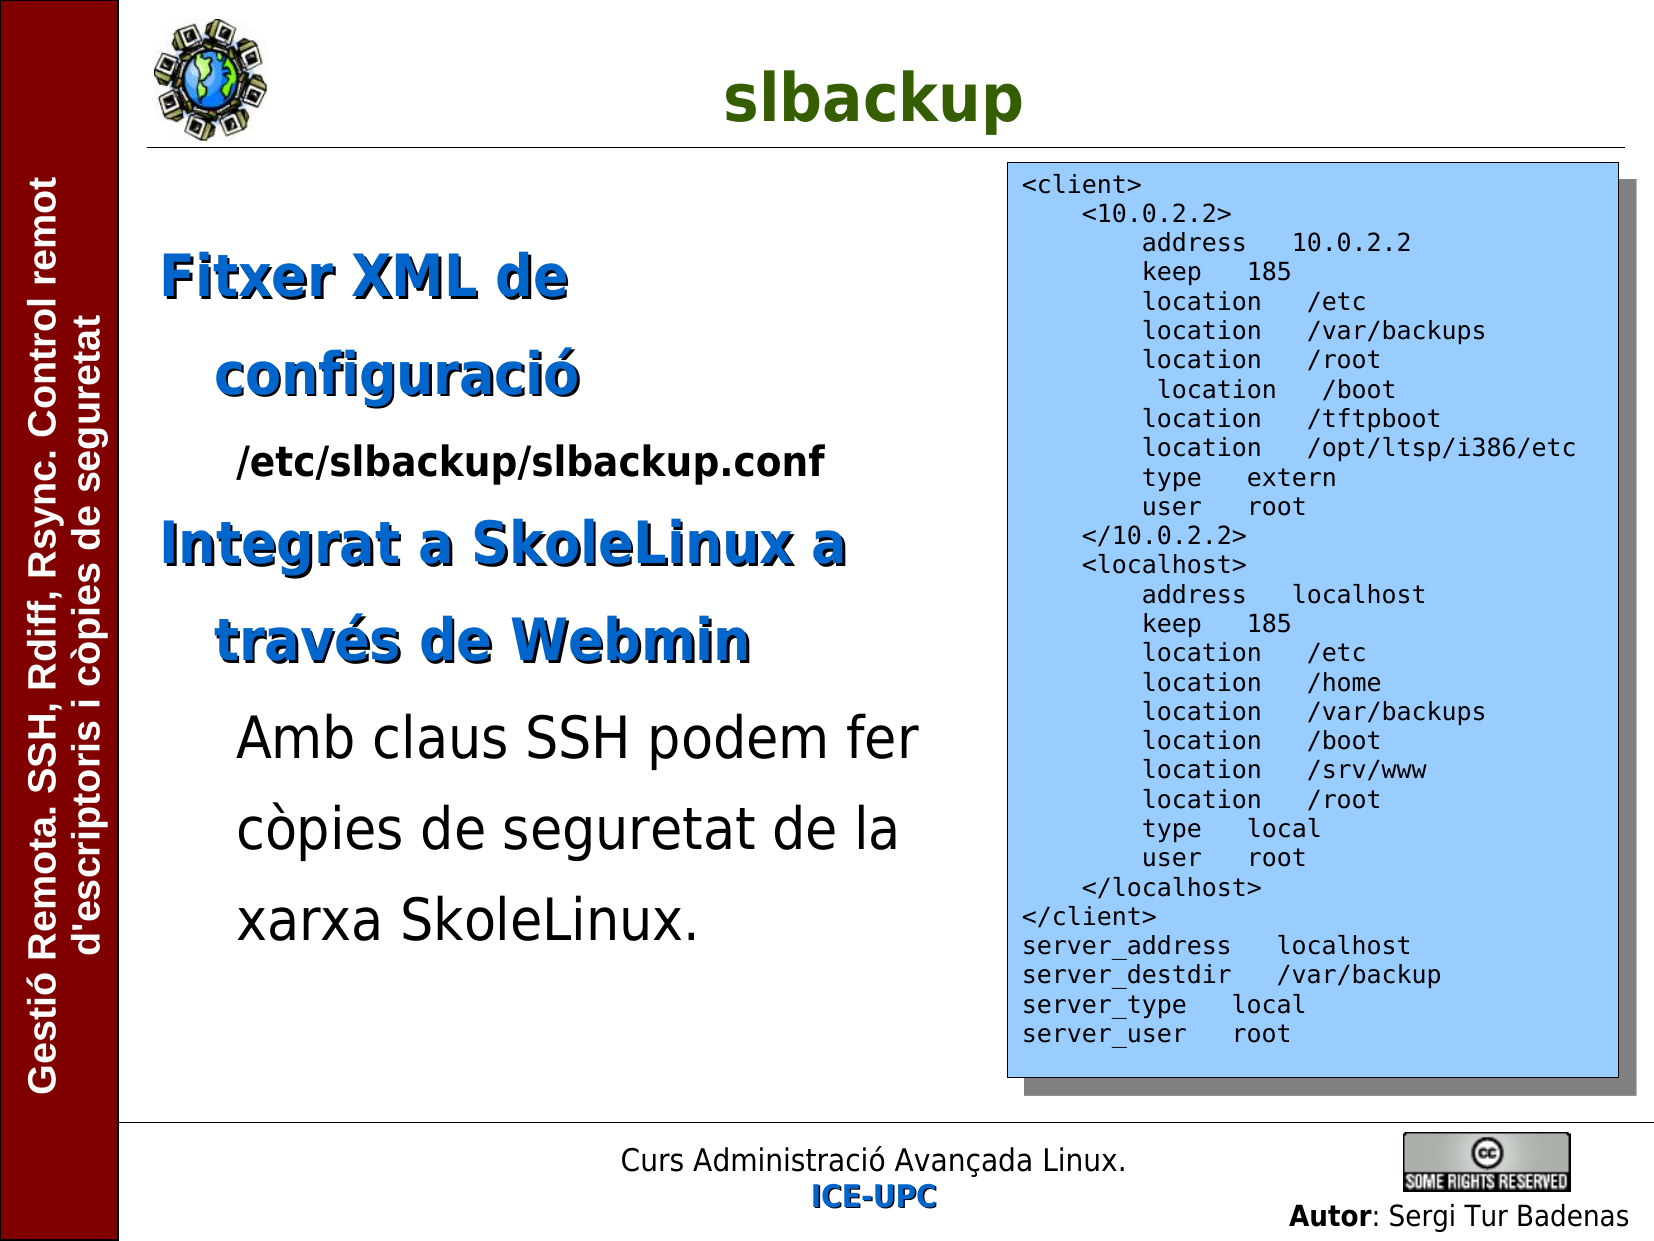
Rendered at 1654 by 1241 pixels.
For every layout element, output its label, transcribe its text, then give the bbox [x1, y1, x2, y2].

picture [1403, 1132, 1571, 1192]
text_box <client> <10.0.2.2> address 10.0.2.2 keep 185 location /etc location /var/backups location /root location /boot location /tftpboot location /opt/ltsp/i386/etc type extern user root </10.0.2.2> <localhost> address localhost keep 185 location /etc location /home location /var/backups location /boot location /srv/www location /root type local user root </localhost> </client> server_address localhost server_destdir /var/backup server_type local server_user root [1007, 162, 1619, 1078]
picture [154, 19, 268, 56]
list Fitxer XML de configuració /etc/slbackup/slbackup.conf Integrat a SkoleLinux a través de Webmin Amb claus SSH podem fer còpies de seguretat de la xarxa SkoleLinux. [141, 242, 1007, 1078]
title slbackup [129, 56, 1619, 141]
